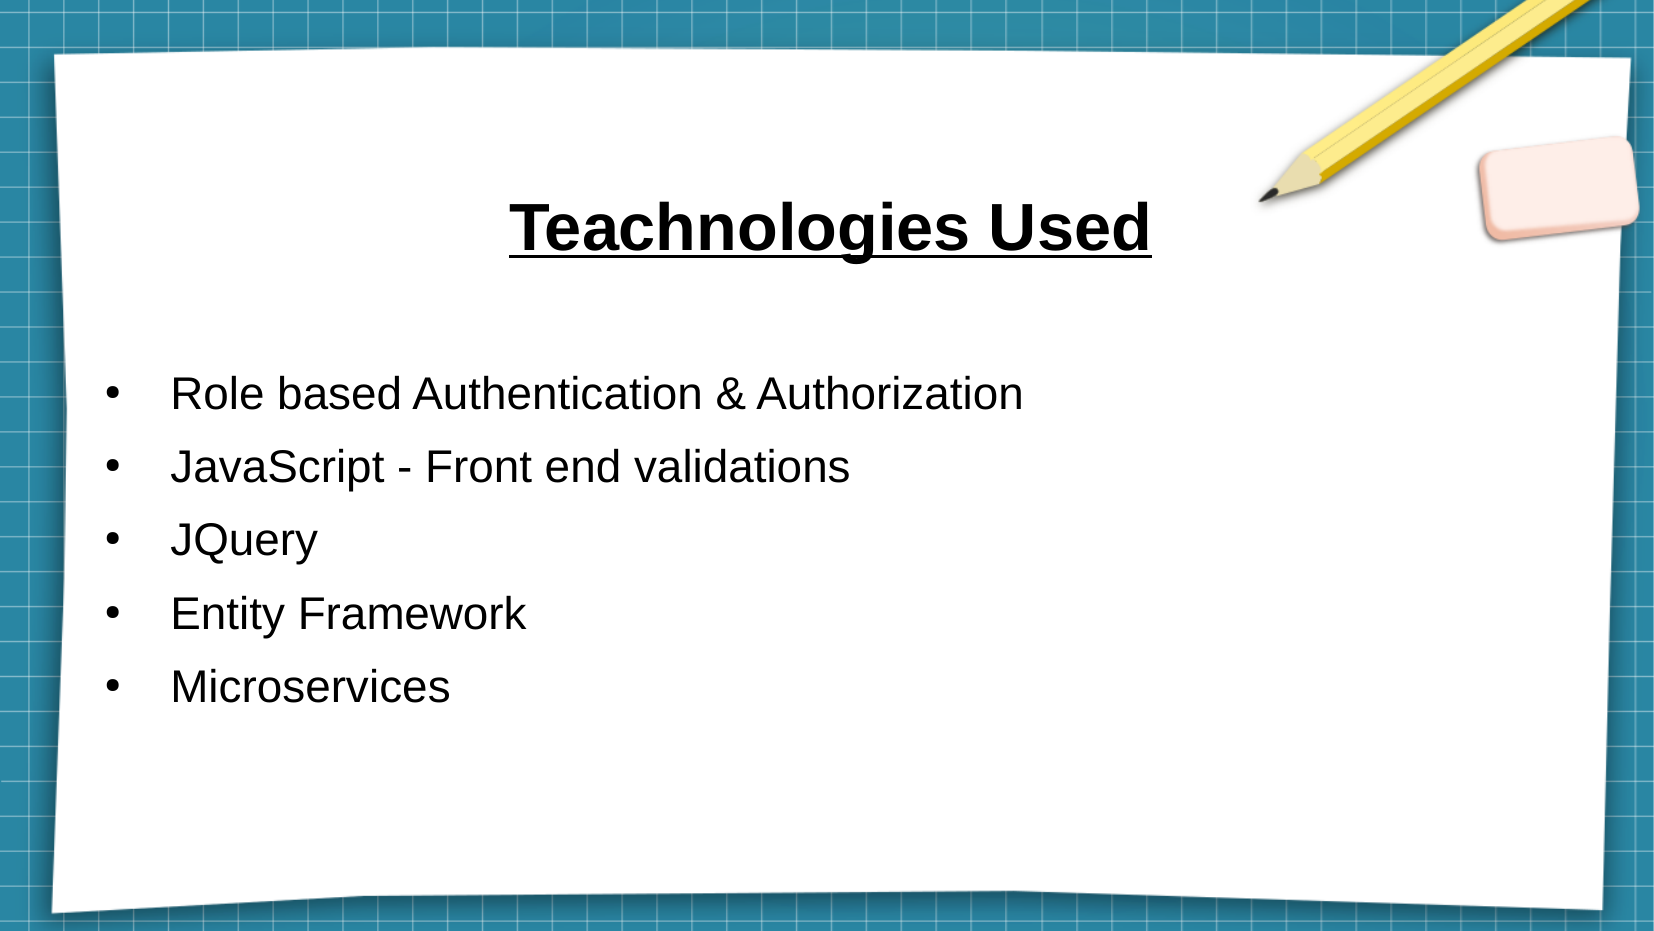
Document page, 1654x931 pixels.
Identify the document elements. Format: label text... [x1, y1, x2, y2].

list Role based Authentication & Authorization JavaScript - Front end validations JQuery Entity Framework Microservices [86, 367, 1576, 788]
title Teachnologies Used [86, 150, 1576, 306]
picture [0, 0, 1654, 931]
